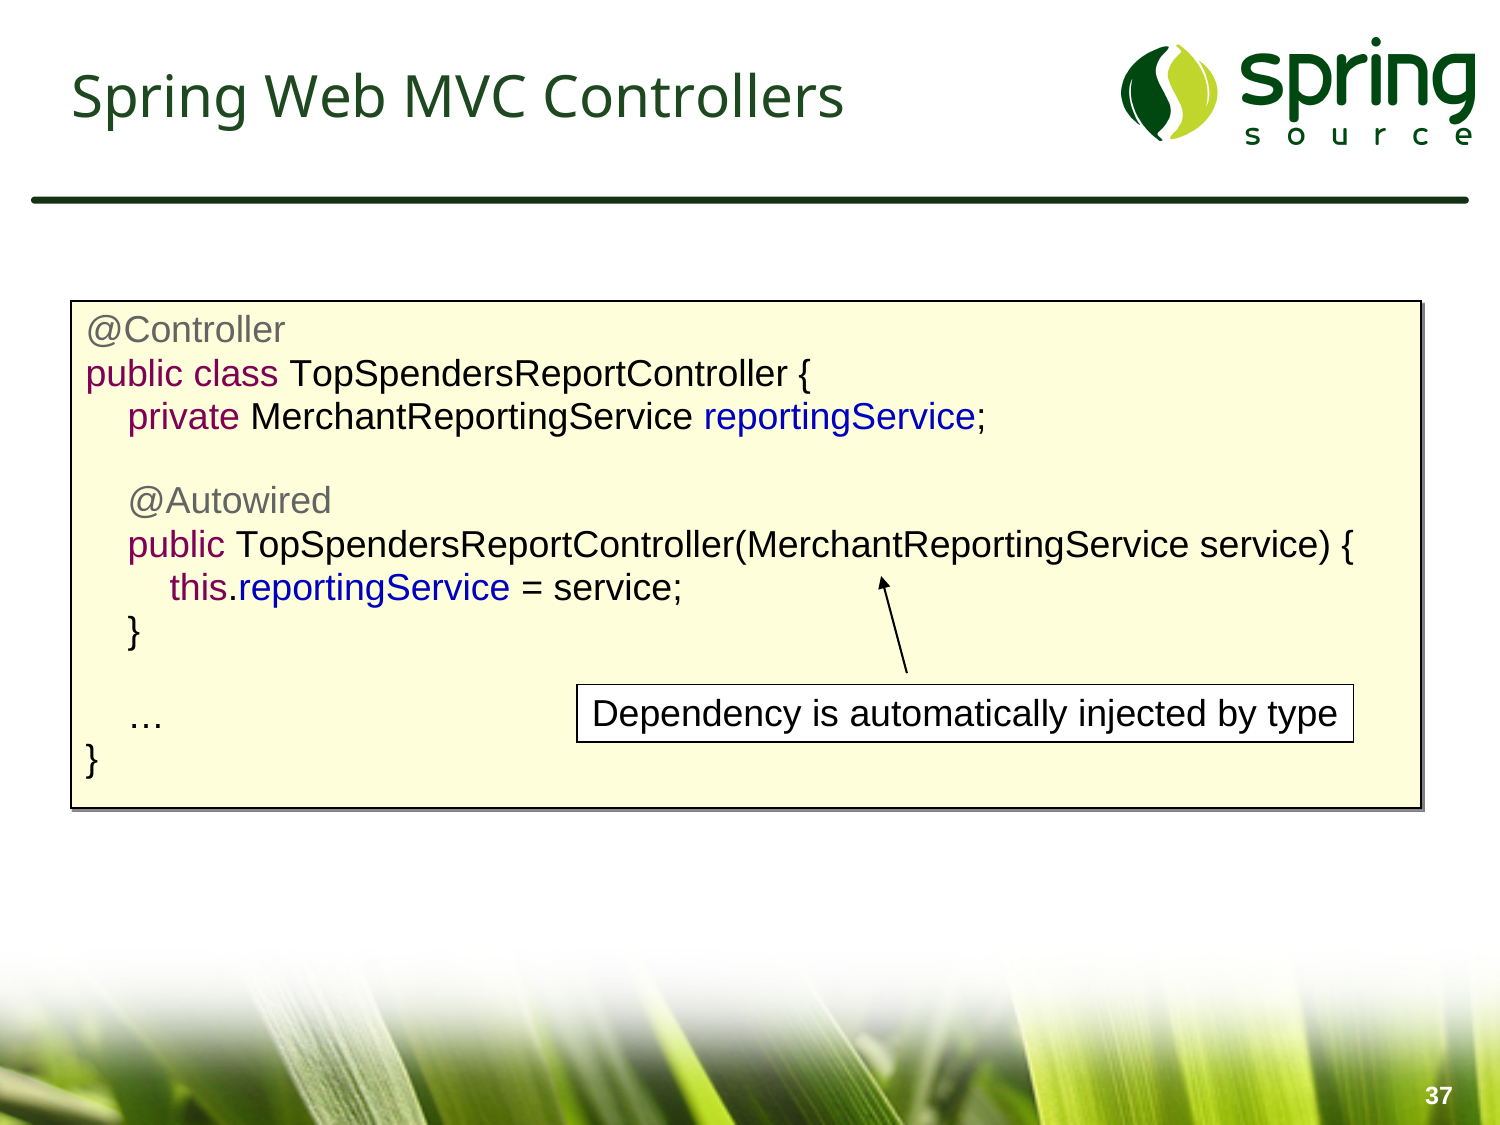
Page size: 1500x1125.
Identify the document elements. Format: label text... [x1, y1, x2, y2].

text_box @Controller public class TopSpendersReportController { private MerchantReportingService reportingService; @Autowired public TopSpendersReportController(MerchantReportingService service) { this.reportingService = service; } … } [70, 301, 1421, 808]
picture [0, 944, 1500, 1125]
text_box Dependency is automatically injected by type [577, 684, 1354, 743]
picture [1121, 37, 1475, 145]
title Spring Web MVC Controllers [56, 13, 1089, 176]
